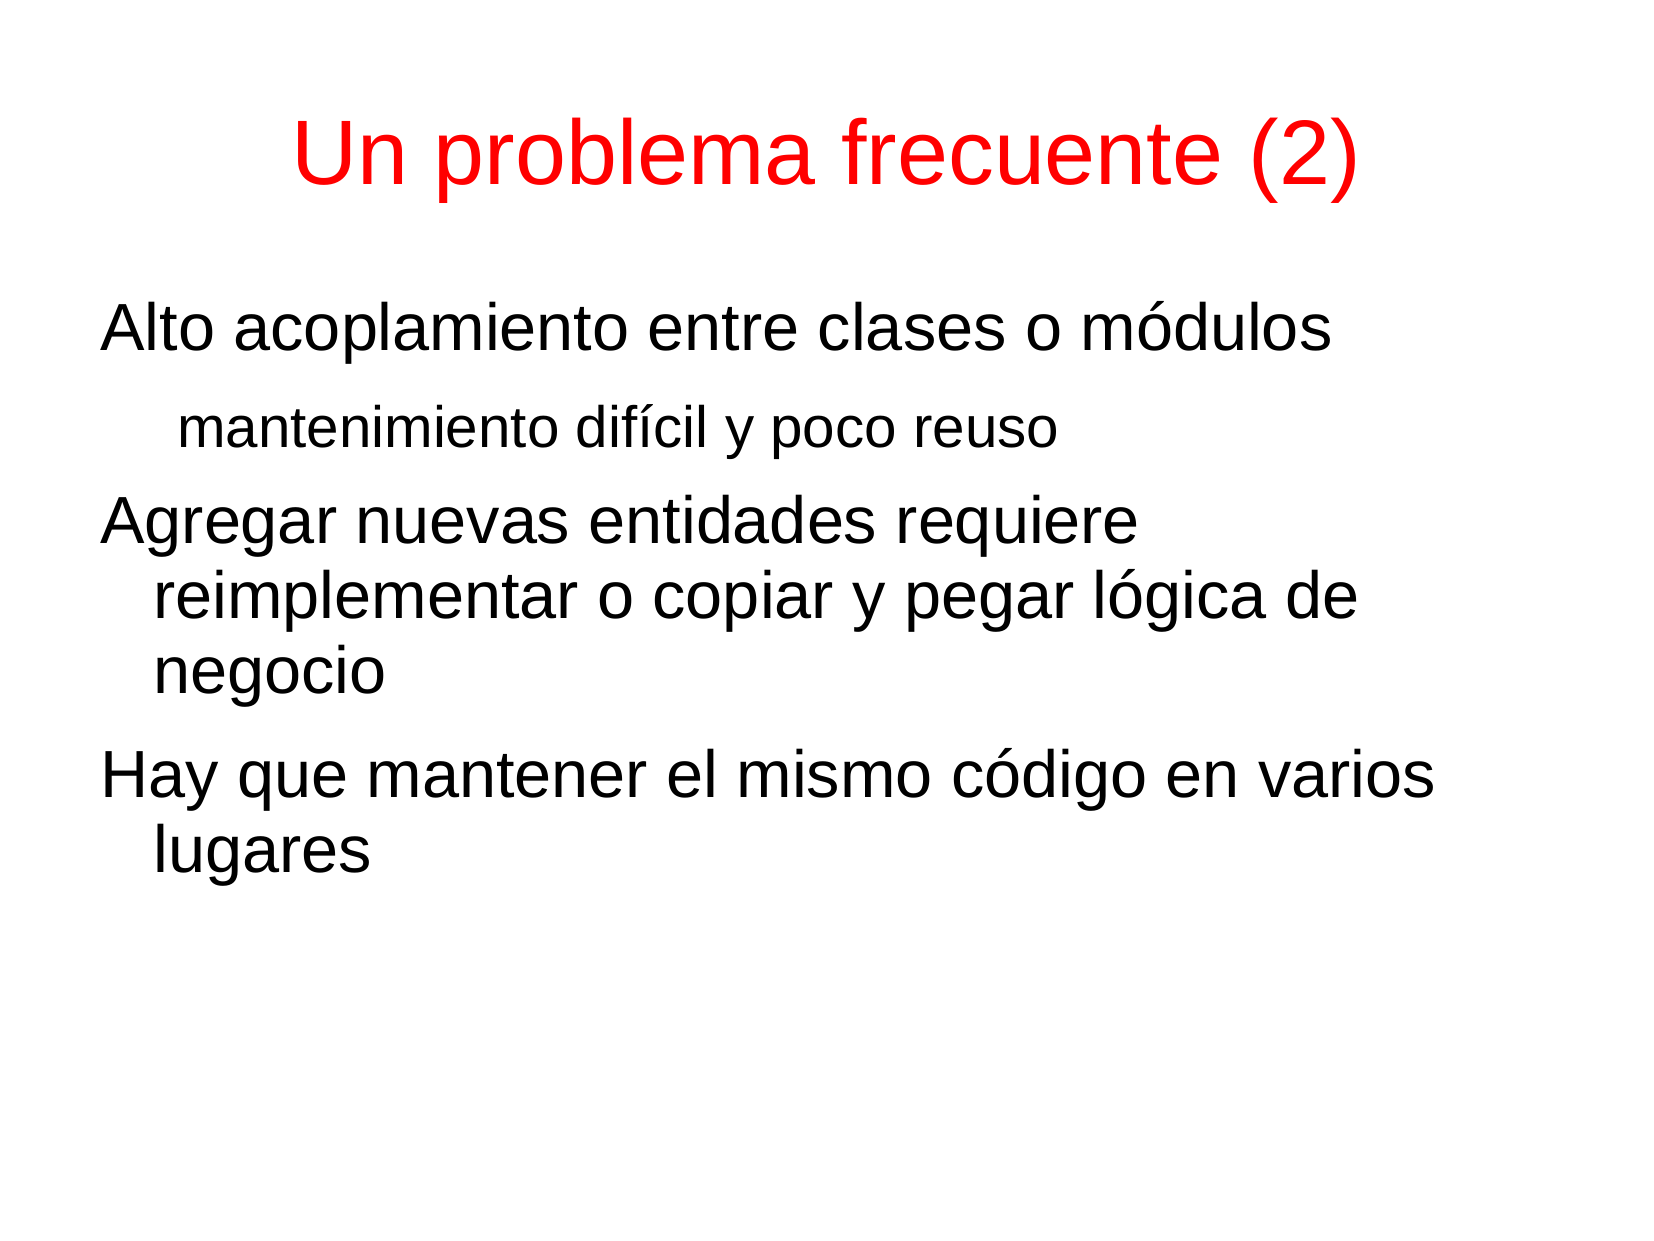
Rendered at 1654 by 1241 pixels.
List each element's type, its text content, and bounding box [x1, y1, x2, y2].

title Un problema frecuente (2) [82, 49, 1571, 257]
list Alto acoplamiento entre clases o módulos mantenimiento difícil y poco reuso Agregar nuevas entidades requiere reimplementar o copiar y pegar lógica de negocio Hay que mantener el mismo código en varios lugares [82, 290, 1571, 1094]
